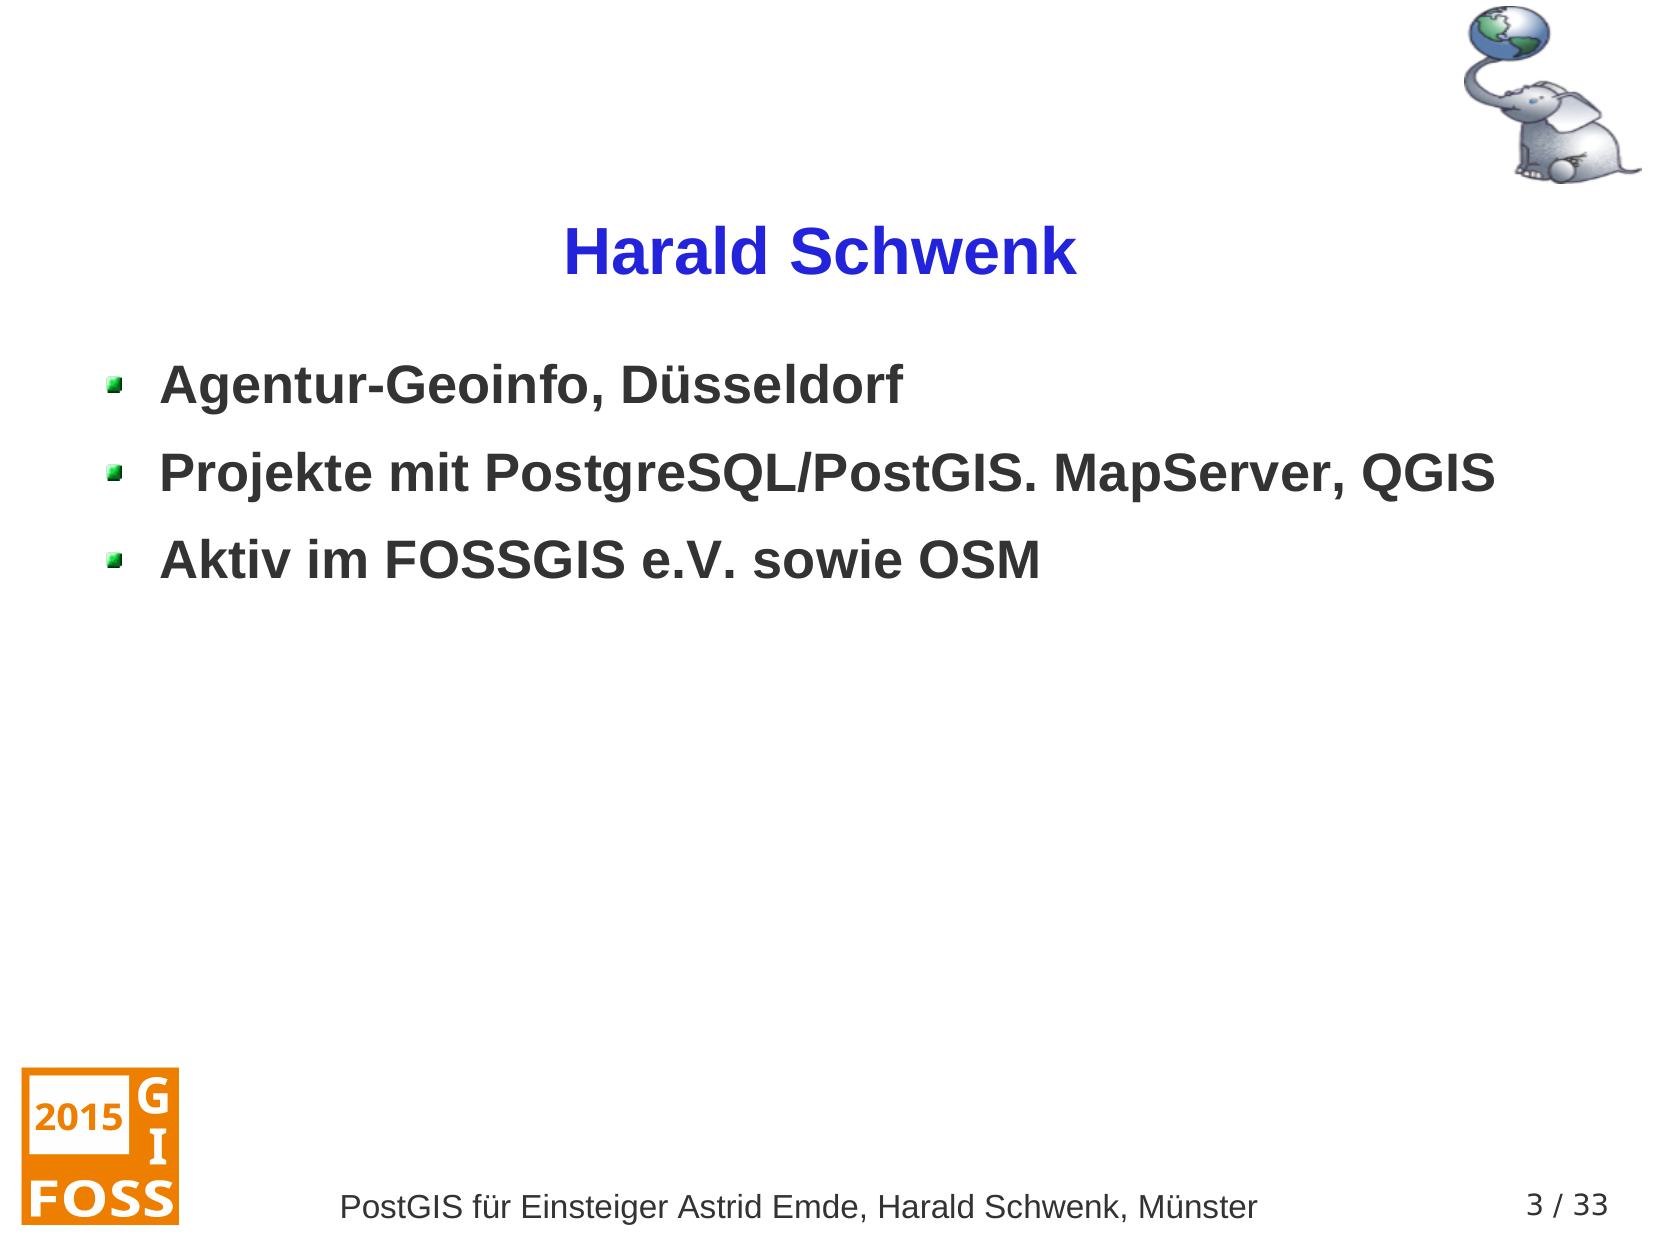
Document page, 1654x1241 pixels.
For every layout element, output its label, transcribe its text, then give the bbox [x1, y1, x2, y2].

picture [11, 1057, 189, 1235]
list Agentur-Geoinfo, Düsseldorf Projekte mit PostgreSQL/PostGIS. MapServer, QGIS Aktiv im FOSSGIS e.V. sowie OSM [88, 354, 1577, 1173]
picture [1464, 6, 1642, 184]
title Harald Schwenk [76, 177, 1565, 325]
